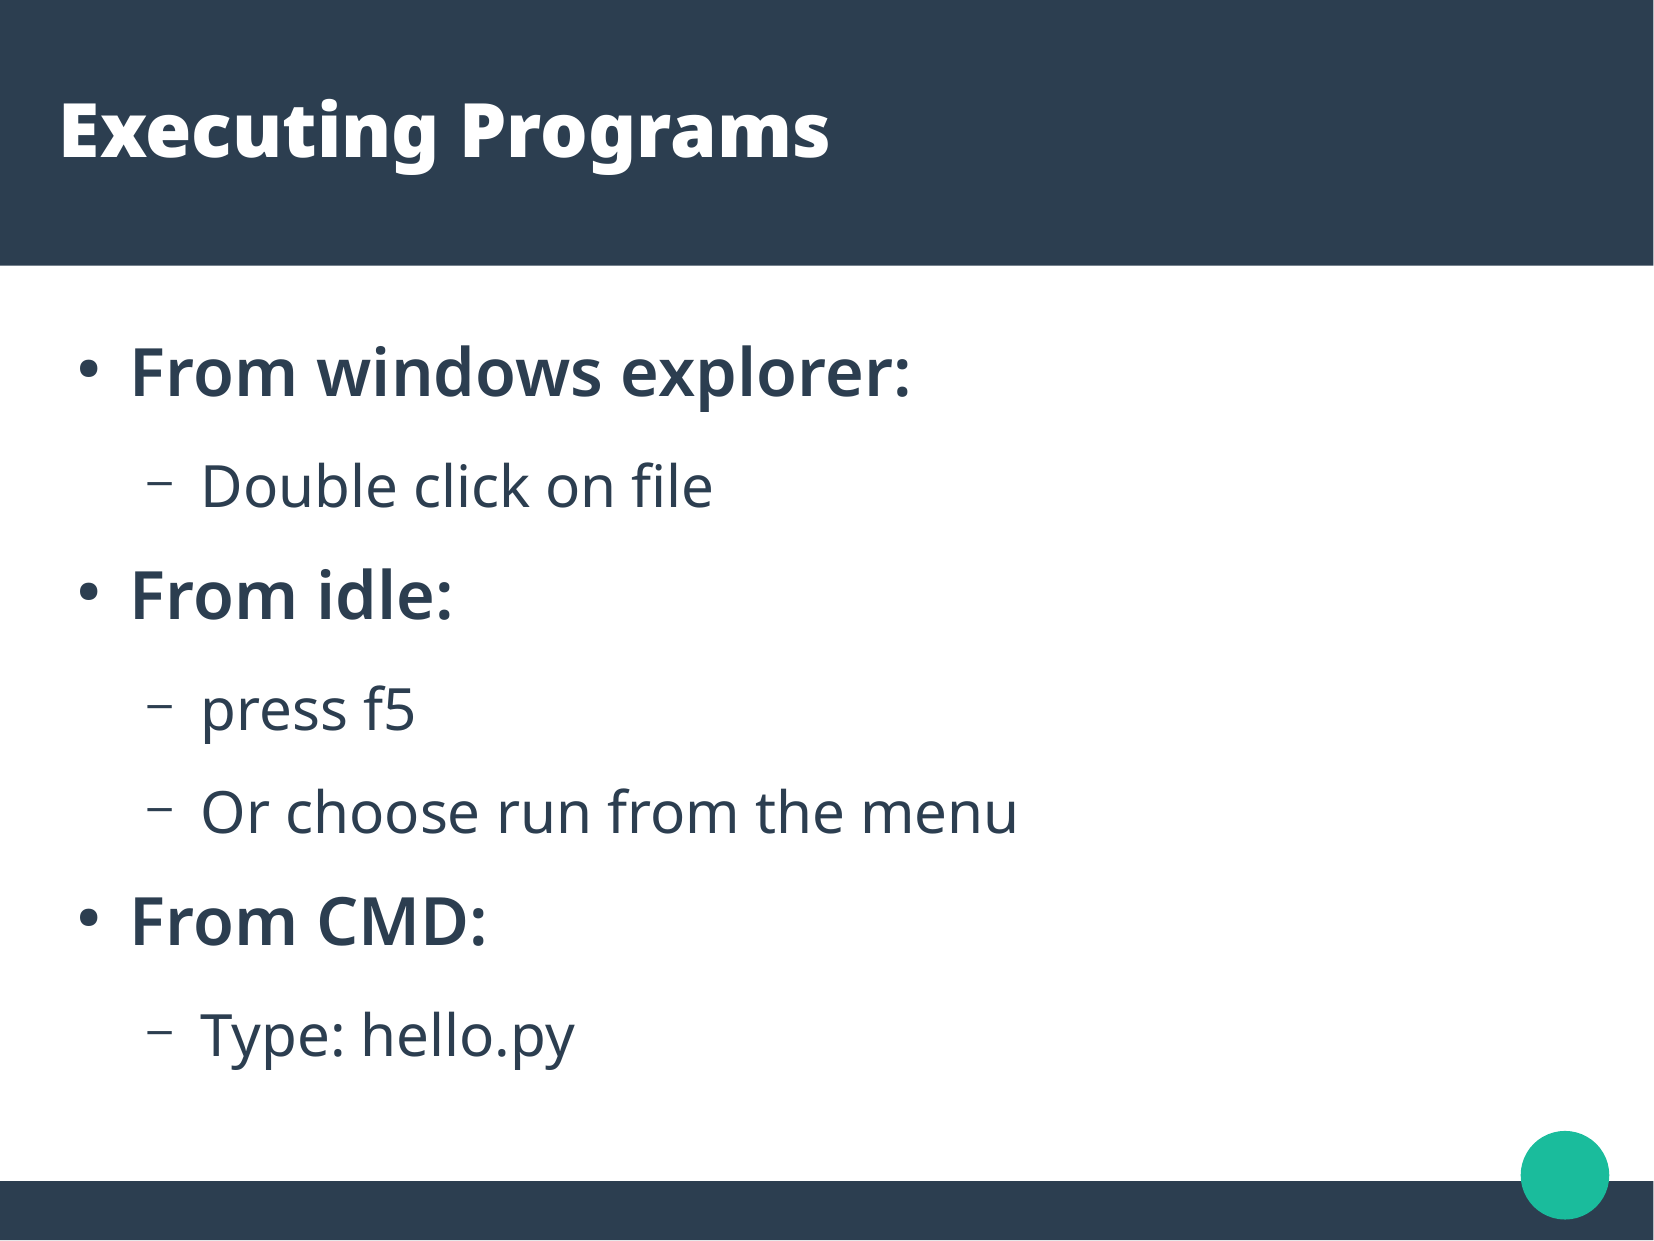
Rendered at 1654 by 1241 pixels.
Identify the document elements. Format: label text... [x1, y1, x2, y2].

list From windows explorer: Double click on file From idle: press f5 Or choose run from the menu From CMD: Type: hello.py [59, 324, 1595, 1152]
title Executing Programs [59, 49, 1595, 207]
